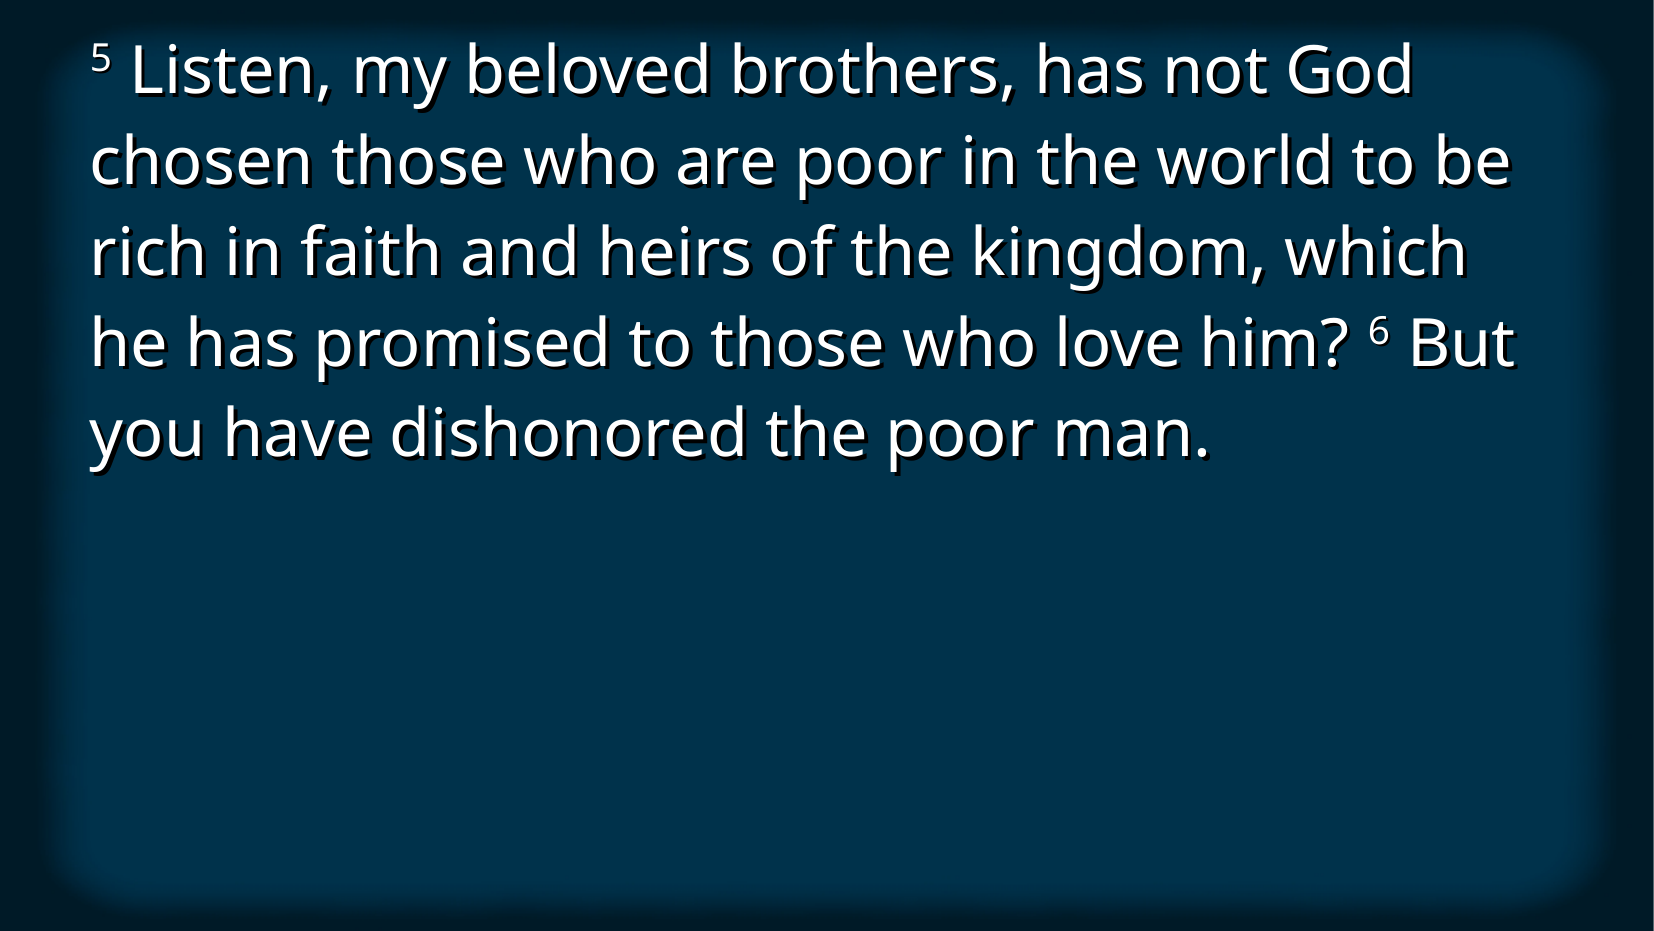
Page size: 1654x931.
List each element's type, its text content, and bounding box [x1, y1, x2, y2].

picture [0, 0, 1654, 931]
text_box 5 Listen, my beloved brothers, has not God chosen those who are poor in the world to be rich in faith and heirs of the kingdom, which he has promised to those who love him? 6 But you have dishonored the poor man. [75, 15, 1576, 474]
